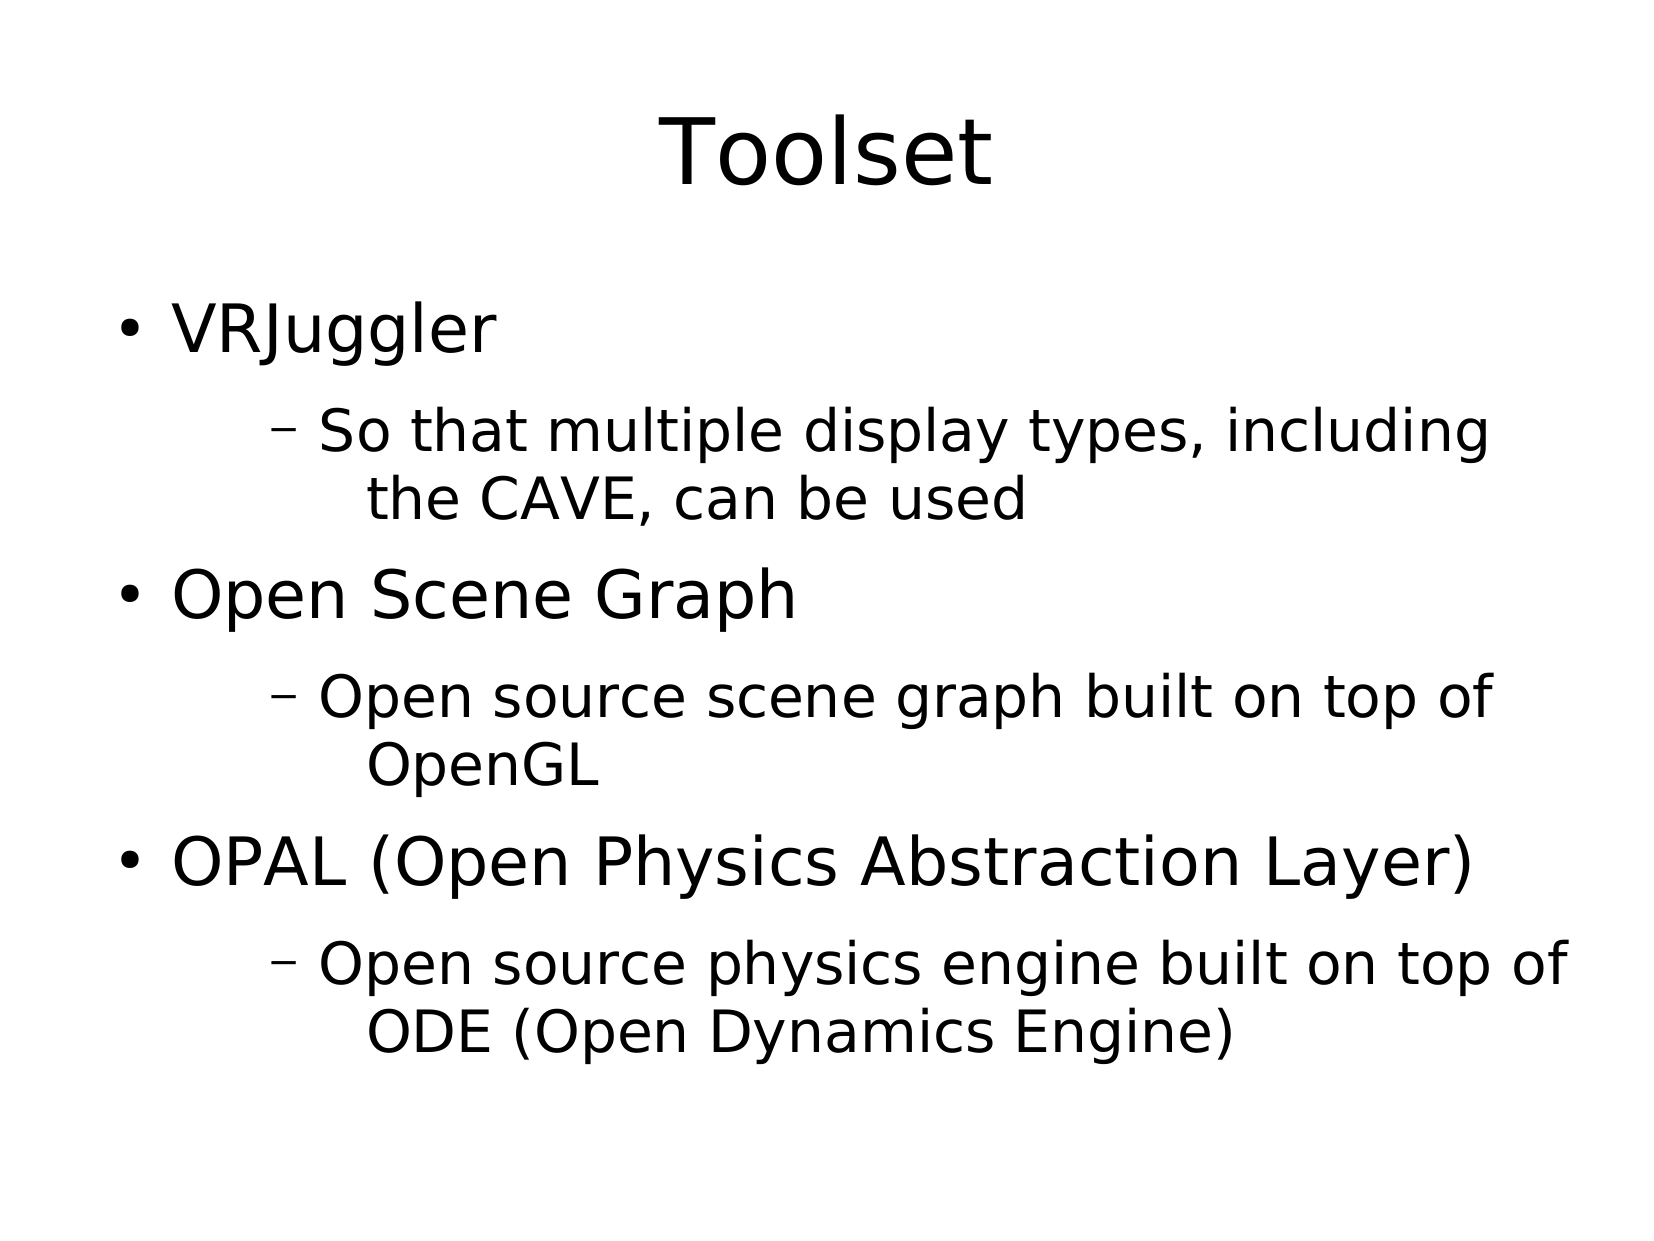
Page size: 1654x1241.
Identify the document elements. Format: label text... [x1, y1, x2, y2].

list VRJuggler So that multiple display types, including the CAVE, can be used Open Scene Graph Open source scene graph built on top of OpenGL OPAL (Open Physics Abstraction Layer) Open source physics engine built on top of ODE (Open Dynamics Engine) [82, 290, 1571, 1109]
title Toolset [82, 49, 1571, 257]
